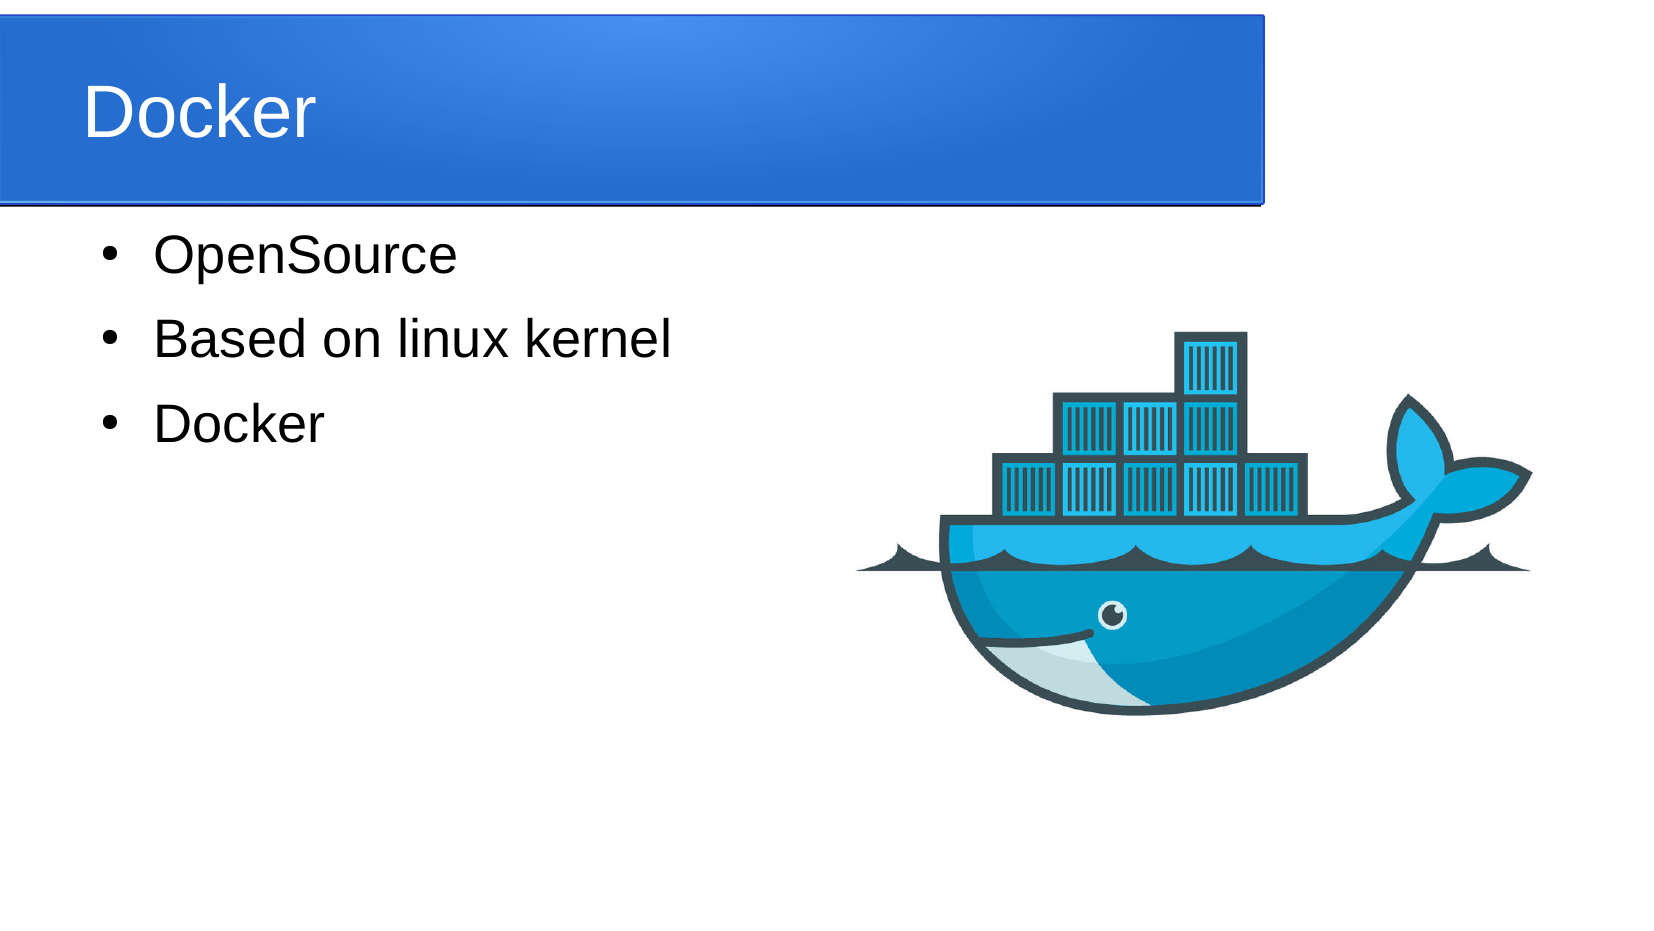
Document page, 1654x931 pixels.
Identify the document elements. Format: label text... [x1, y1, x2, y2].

picture [854, 289, 1536, 742]
list OpenSource Based on linux kernel Docker [82, 224, 827, 520]
title Docker [82, 35, 1235, 189]
